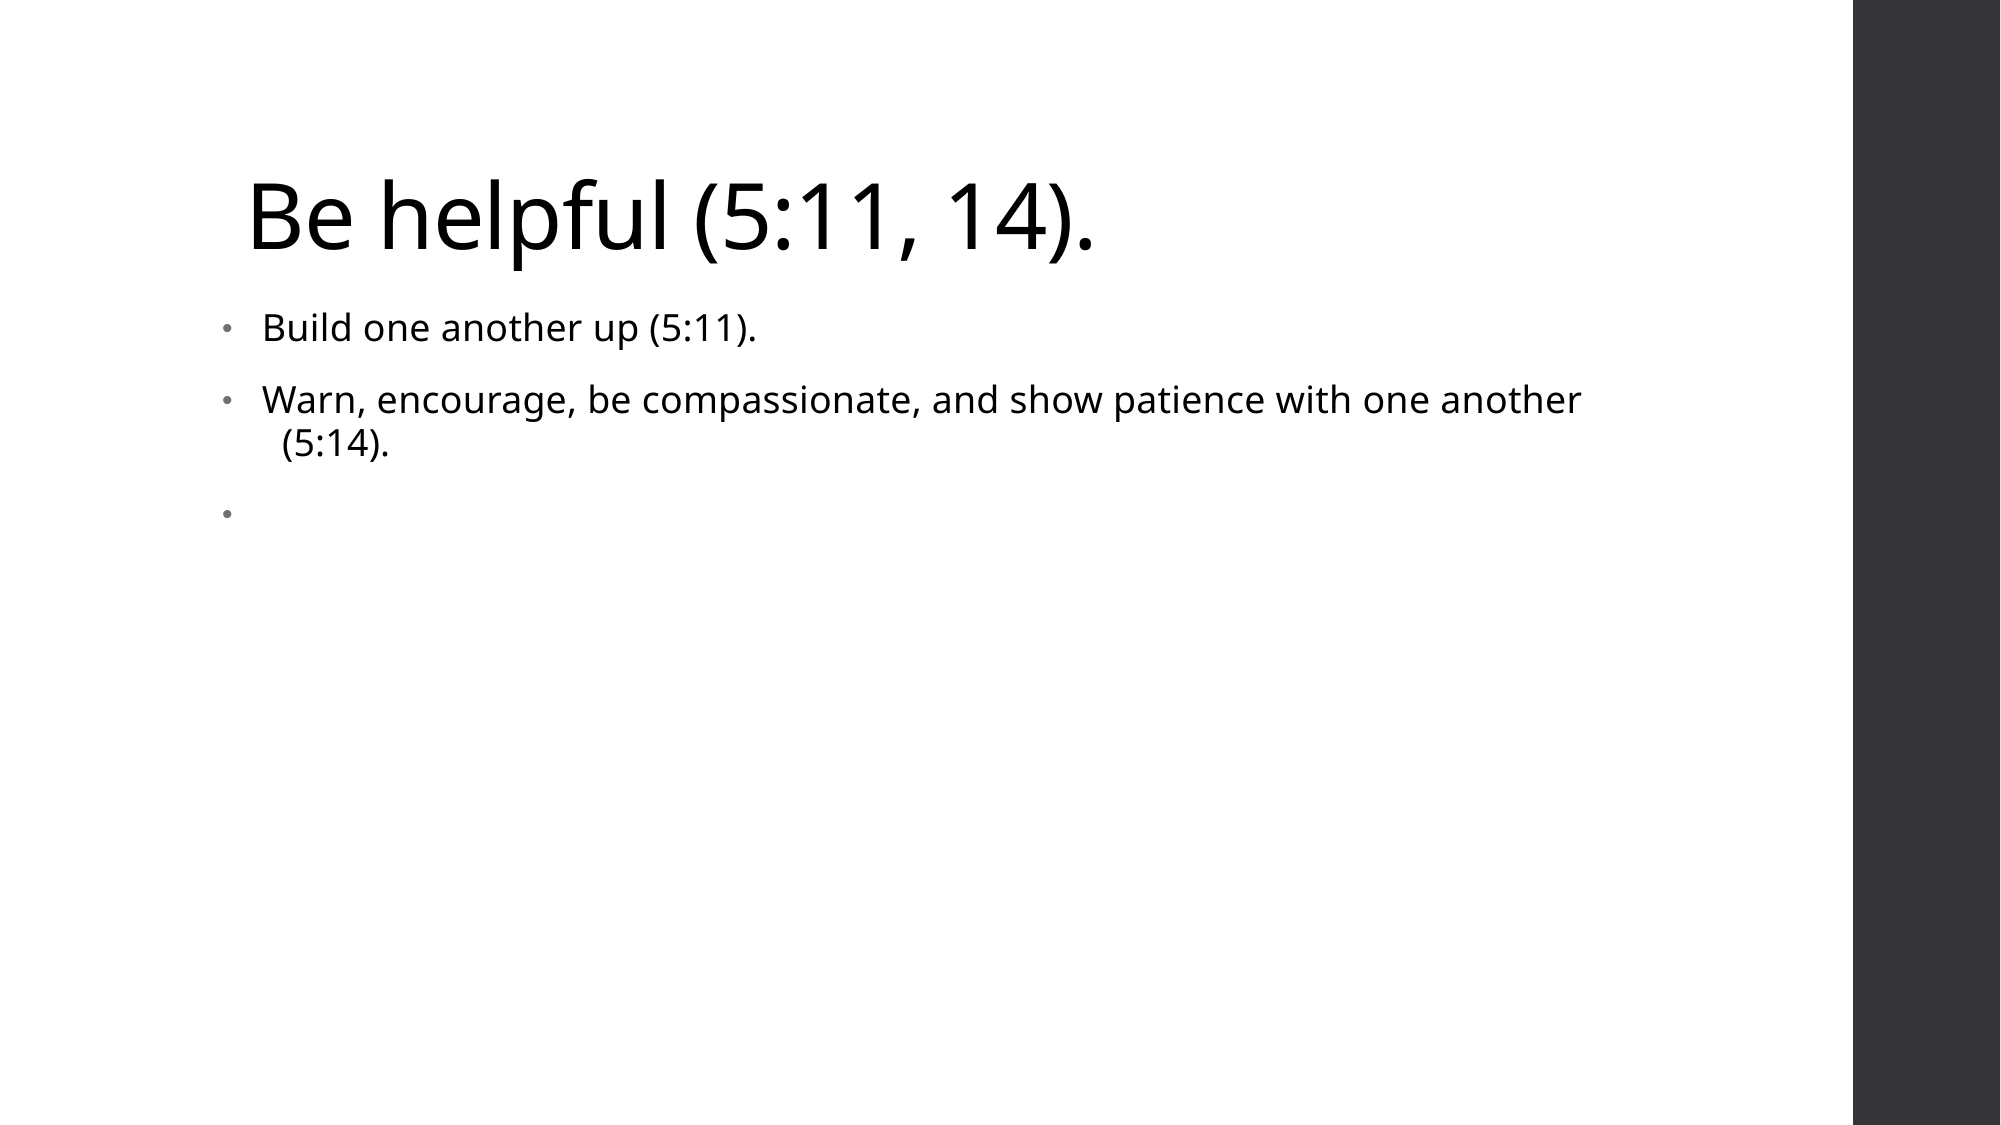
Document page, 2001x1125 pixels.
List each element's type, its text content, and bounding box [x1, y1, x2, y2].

title Be helpful (5:11, 14). [206, 60, 1797, 278]
list Build one another up (5:11). Warn, encourage, be compassionate, and show patience with one another (5:14). [206, 299, 1617, 1014]
